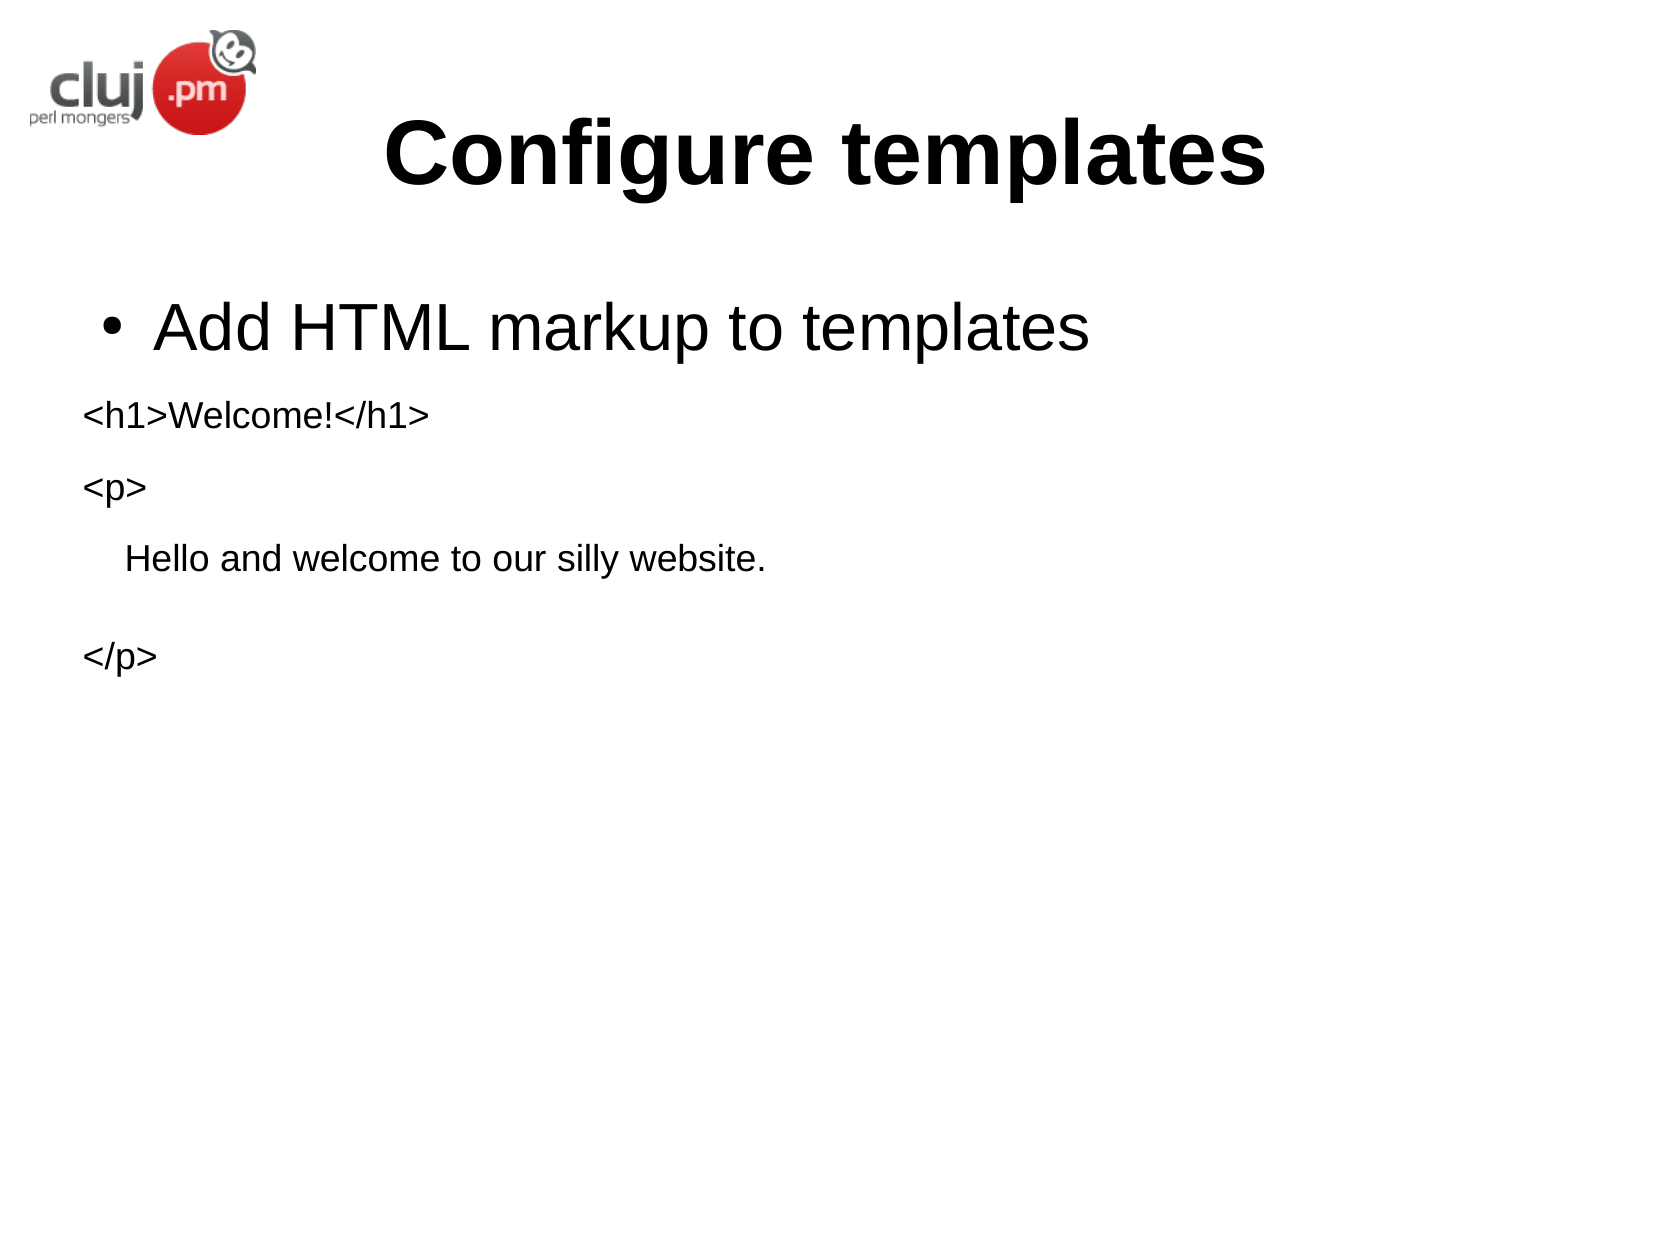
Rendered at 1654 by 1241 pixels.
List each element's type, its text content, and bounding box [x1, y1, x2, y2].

picture [30, 30, 256, 135]
title Configure templates [82, 49, 1571, 257]
list Add HTML markup to templates <h1>Welcome!</h1> <p> Hello and welcome to our silly website. </p> [82, 290, 1538, 1010]
